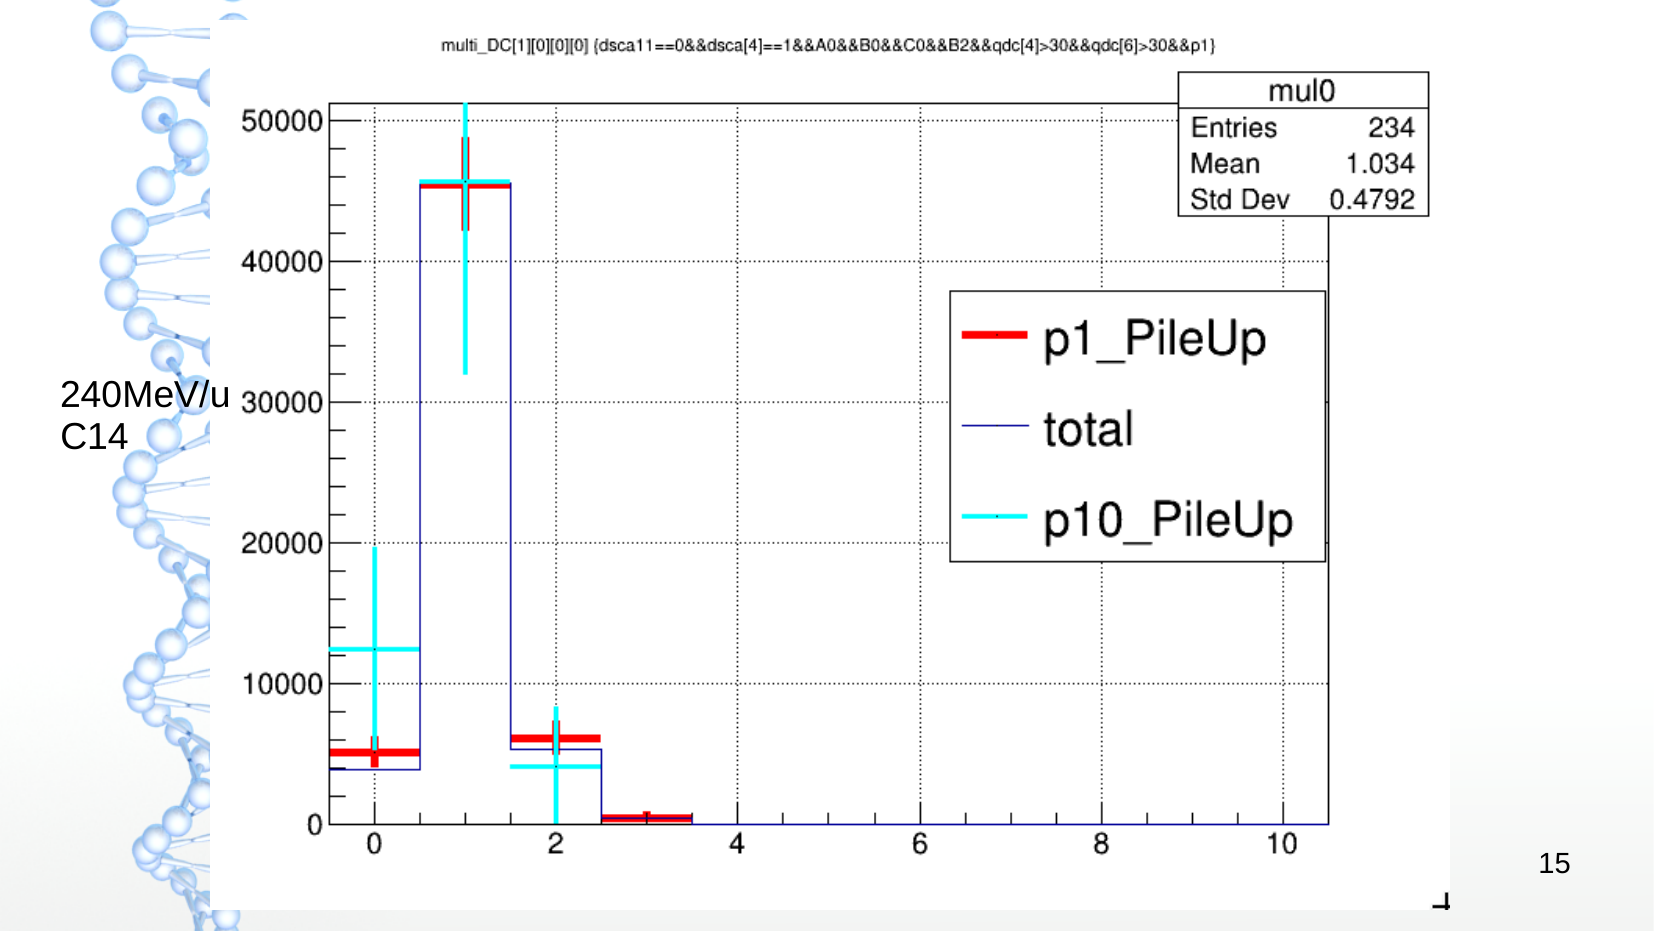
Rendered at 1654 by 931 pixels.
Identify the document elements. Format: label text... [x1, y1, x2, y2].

text_box 240MeV/u C14 [45, 365, 285, 466]
picture [0, 0, 1654, 931]
